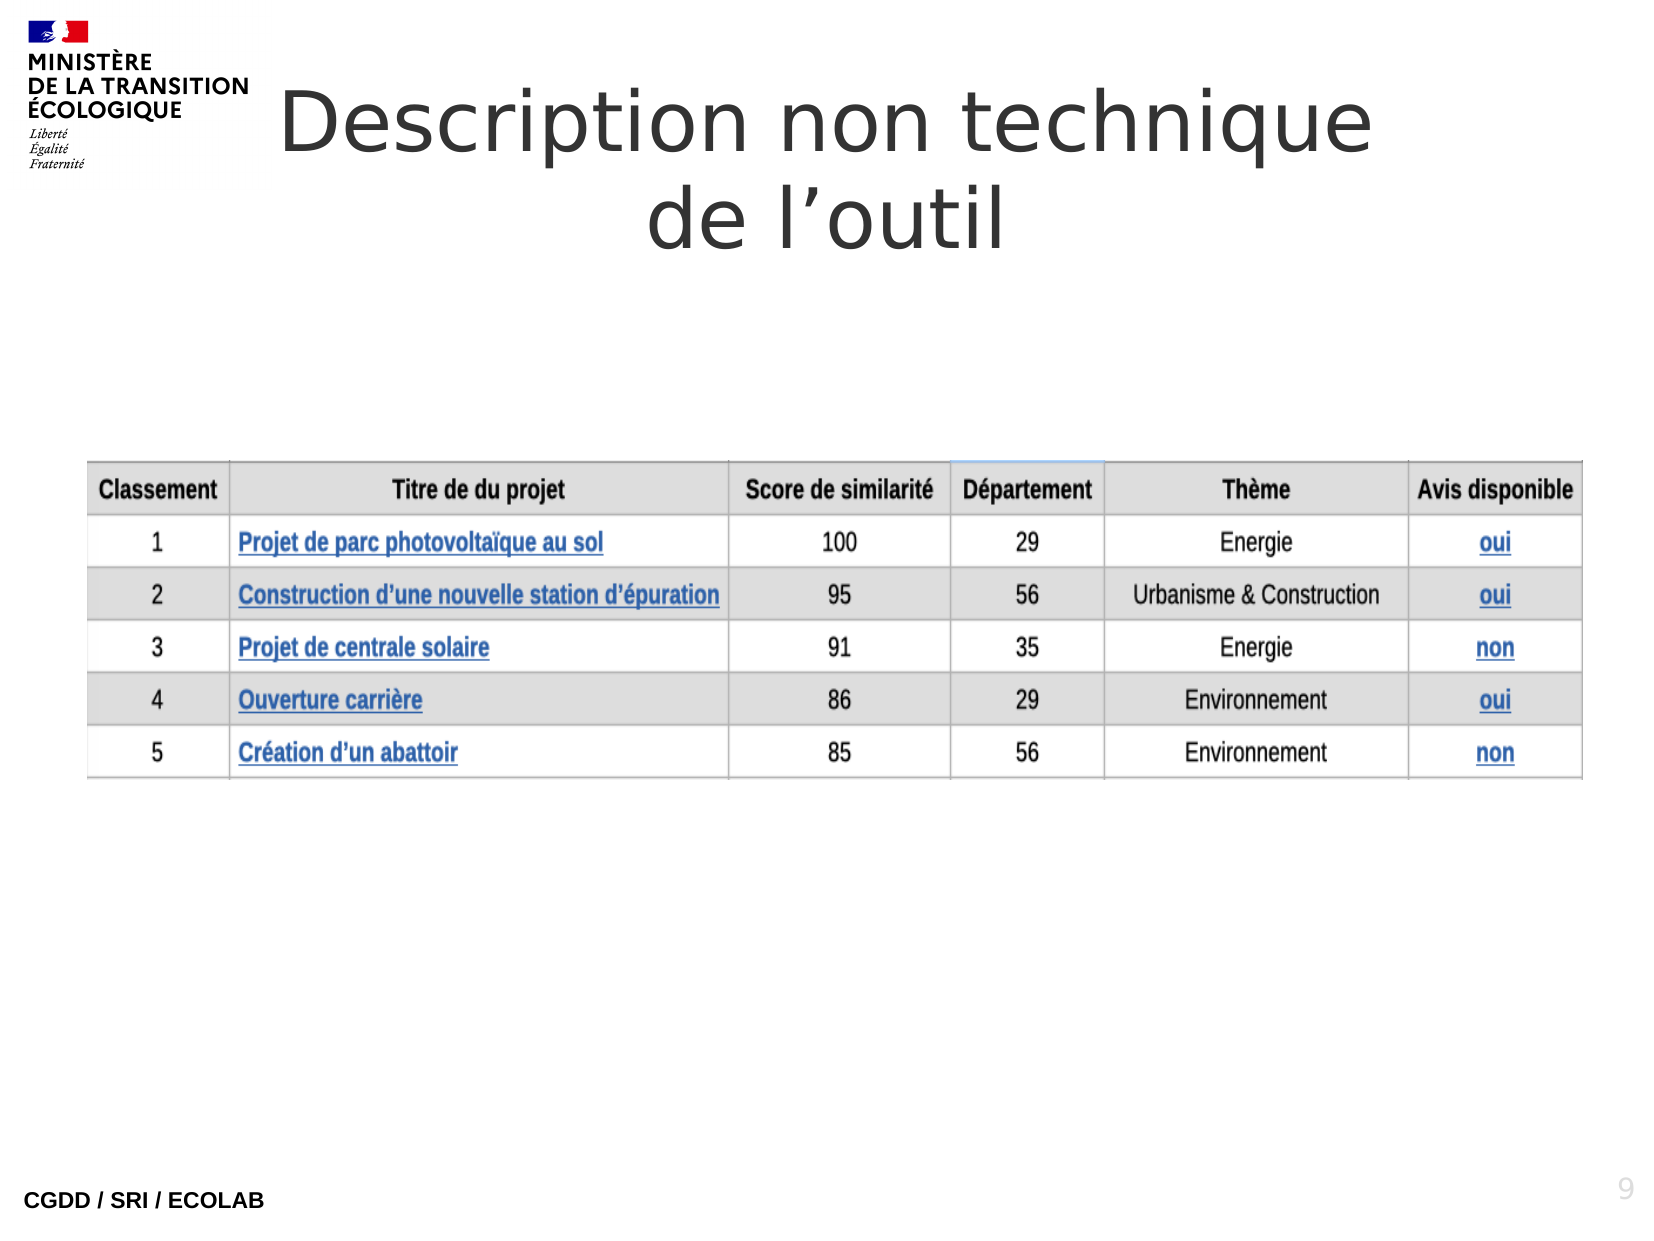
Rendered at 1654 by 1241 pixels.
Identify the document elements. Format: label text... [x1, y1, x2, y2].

title Description non technique de l’outil [114, 73, 1539, 271]
picture [7, 0, 272, 190]
picture [87, 460, 1583, 780]
